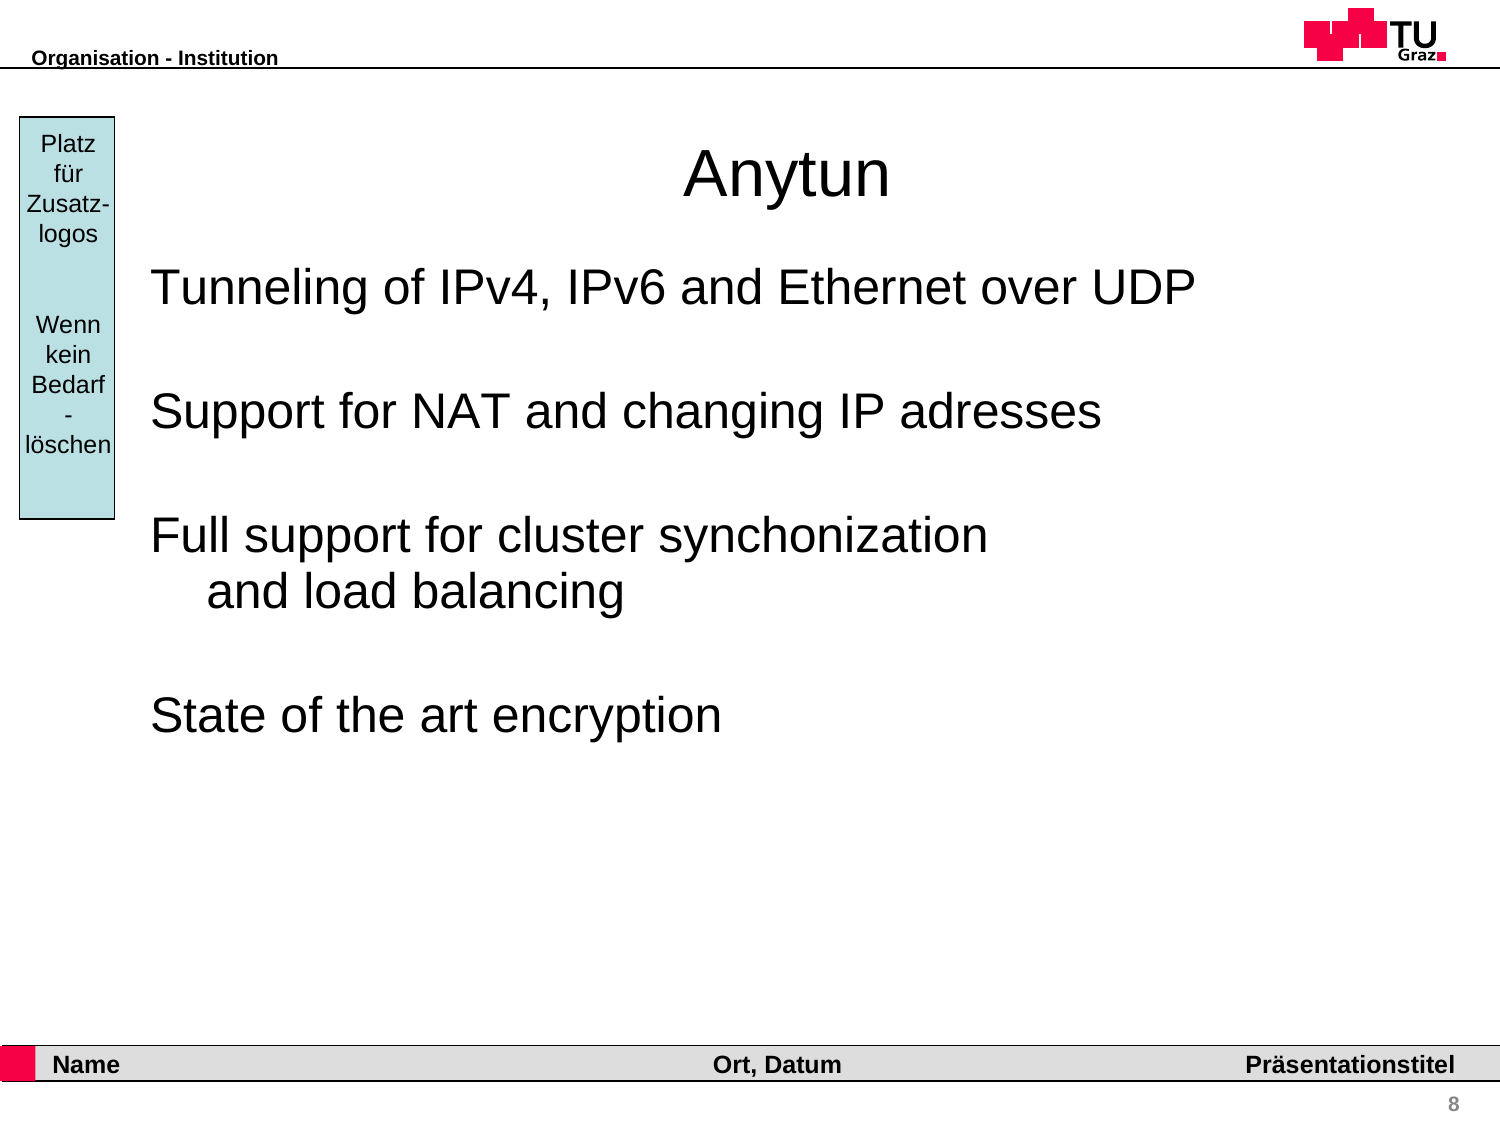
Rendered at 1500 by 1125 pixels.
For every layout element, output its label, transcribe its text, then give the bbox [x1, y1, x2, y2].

list Tunneling of IPv4, IPv6 and Ethernet over UDP Support for NAT and changing IP adresses Full support for cluster synchonization and load balancing State of the art encryption [150, 259, 1426, 991]
title Anytun [150, 124, 1426, 222]
